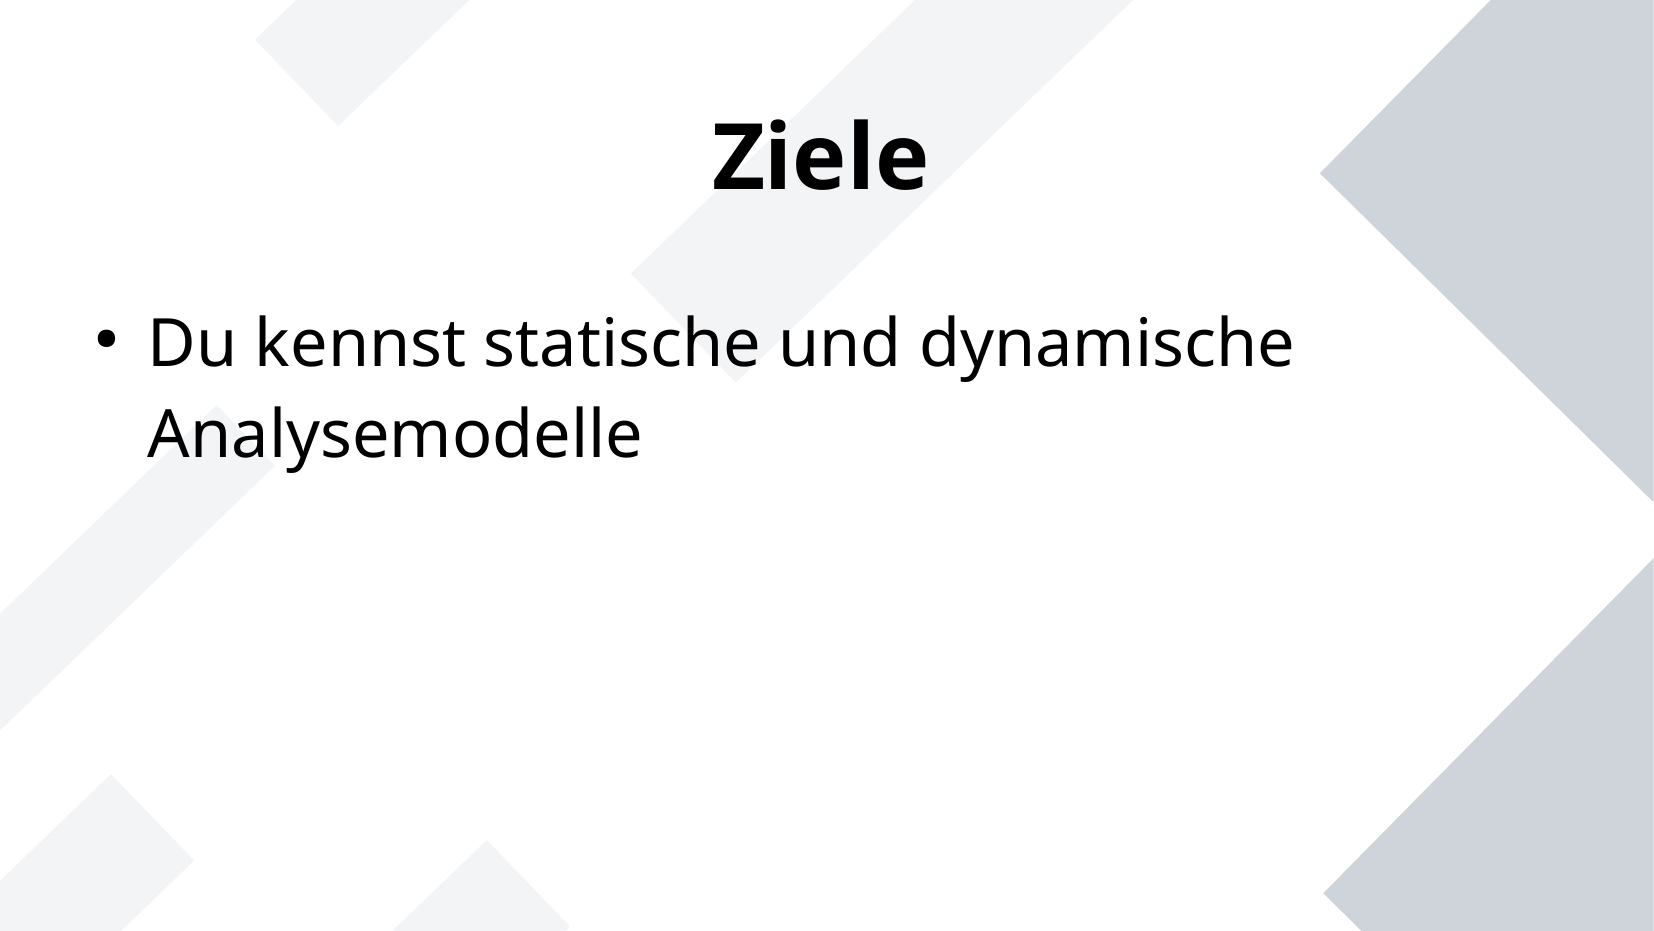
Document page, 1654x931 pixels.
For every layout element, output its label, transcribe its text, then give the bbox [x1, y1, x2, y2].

title Ziele [76, 76, 1565, 233]
list Du kennst statische und dynamische Analysemodelle [76, 295, 1565, 835]
